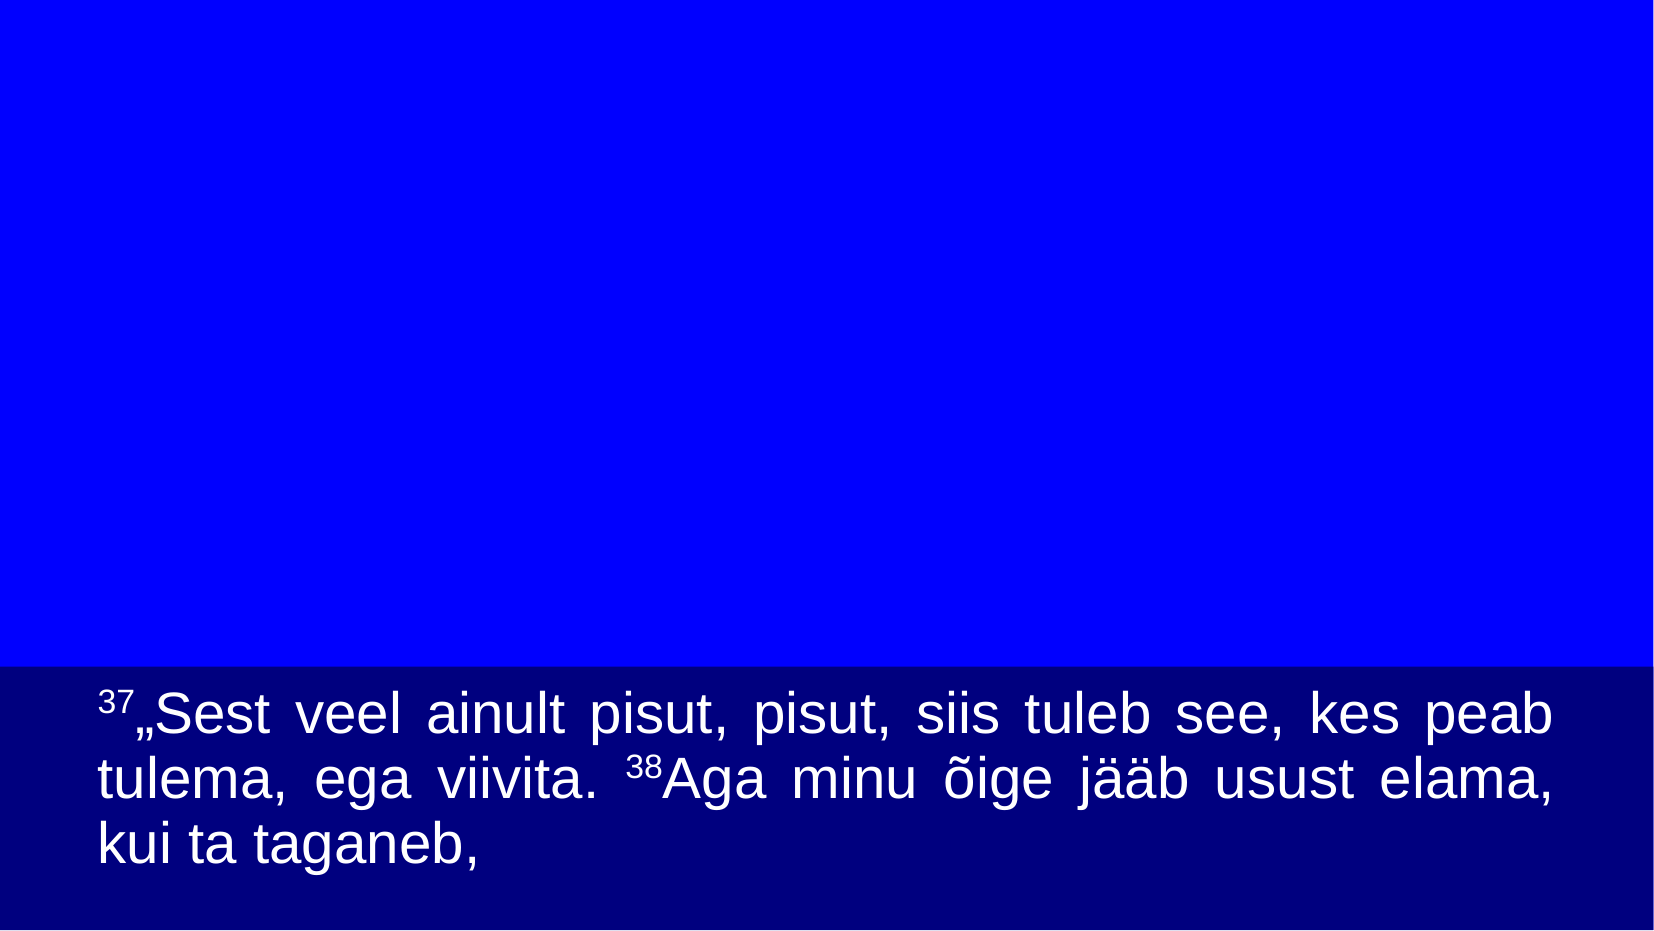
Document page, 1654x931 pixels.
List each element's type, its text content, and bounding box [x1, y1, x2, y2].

text_box [0, 666, 1654, 931]
text_box 37„Sest veel ainult pisut, pisut, siis tuleb see, kes peab tulema, ega viivita. 38Aga minu õige jääb usust elama, kui ta taganeb, [82, 608, 1571, 884]
